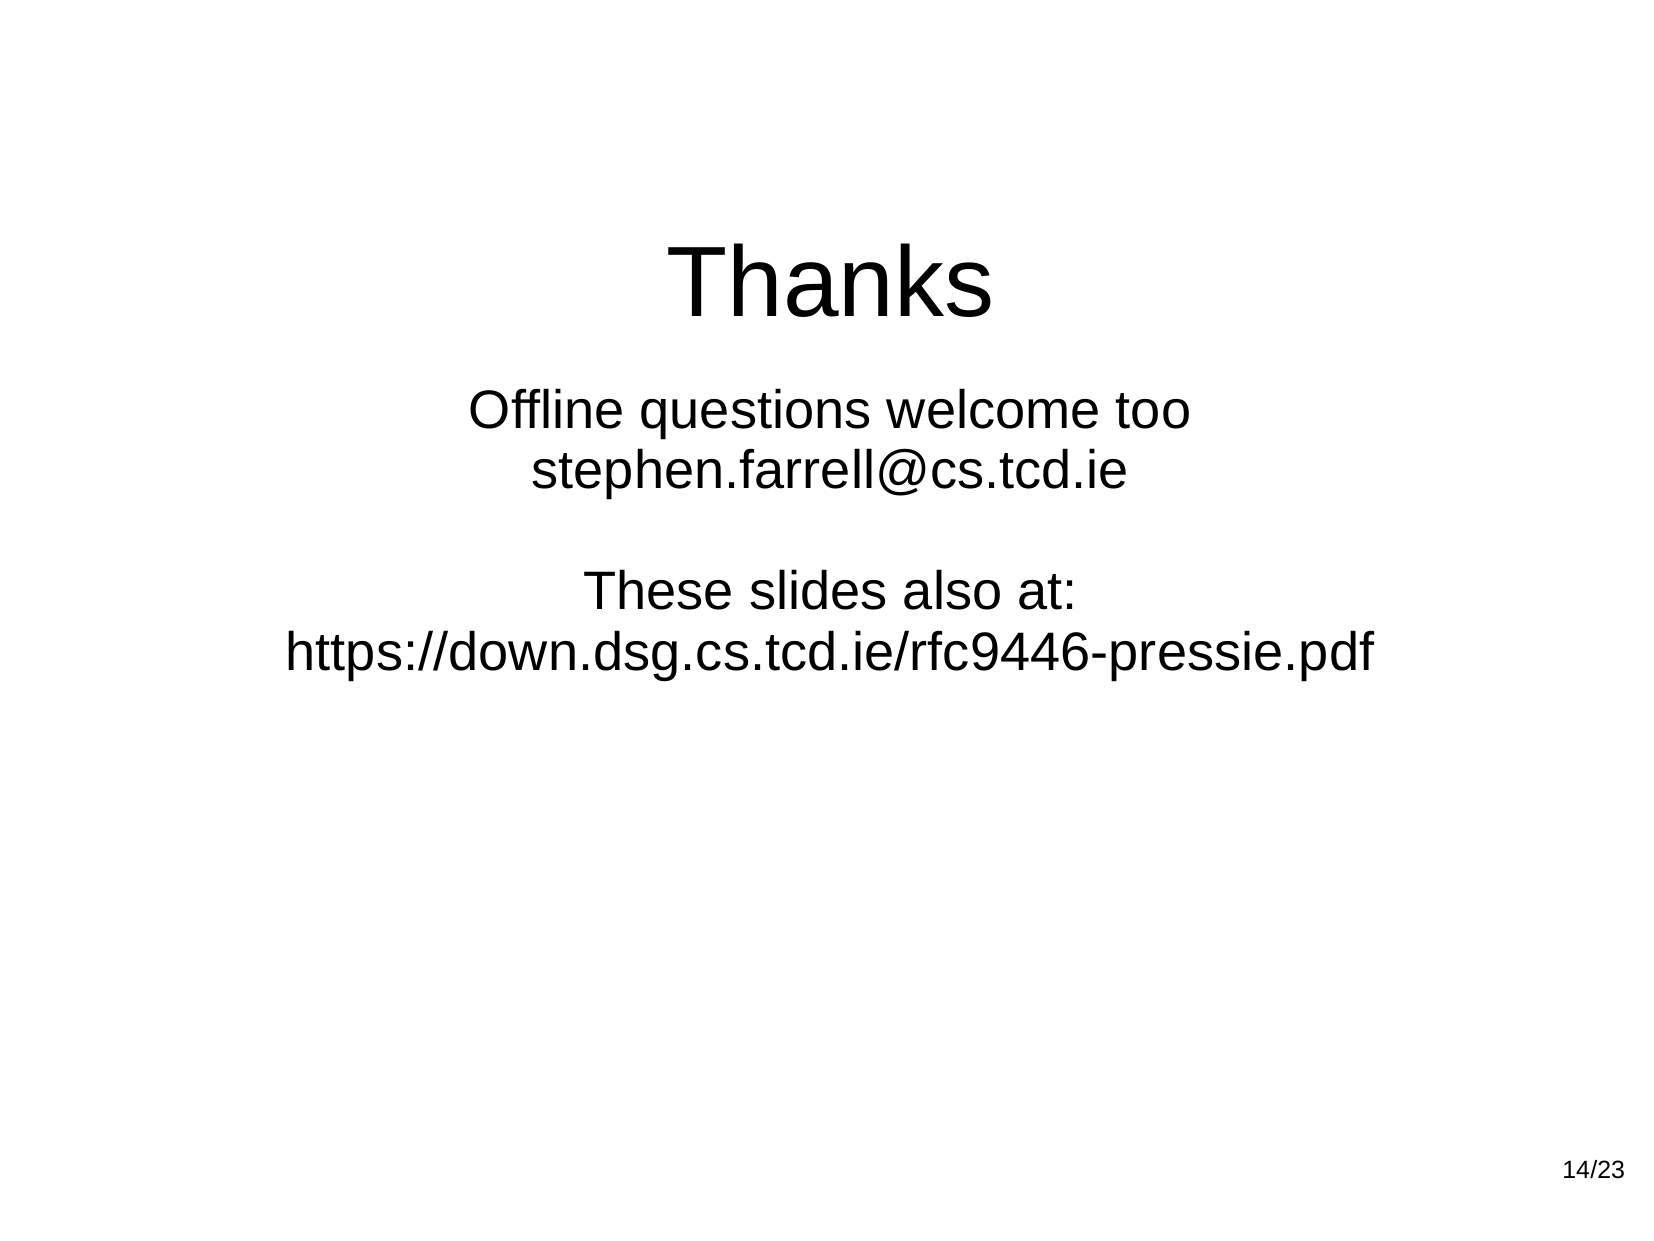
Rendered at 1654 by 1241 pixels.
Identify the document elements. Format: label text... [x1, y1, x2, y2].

text_box Thanks Offline questions welcome too stephen.farrell@cs.tcd.ie These slides also at: https://down.dsg.cs.tcd.ie/rfc9446-pressie.pdf [234, 218, 1427, 950]
